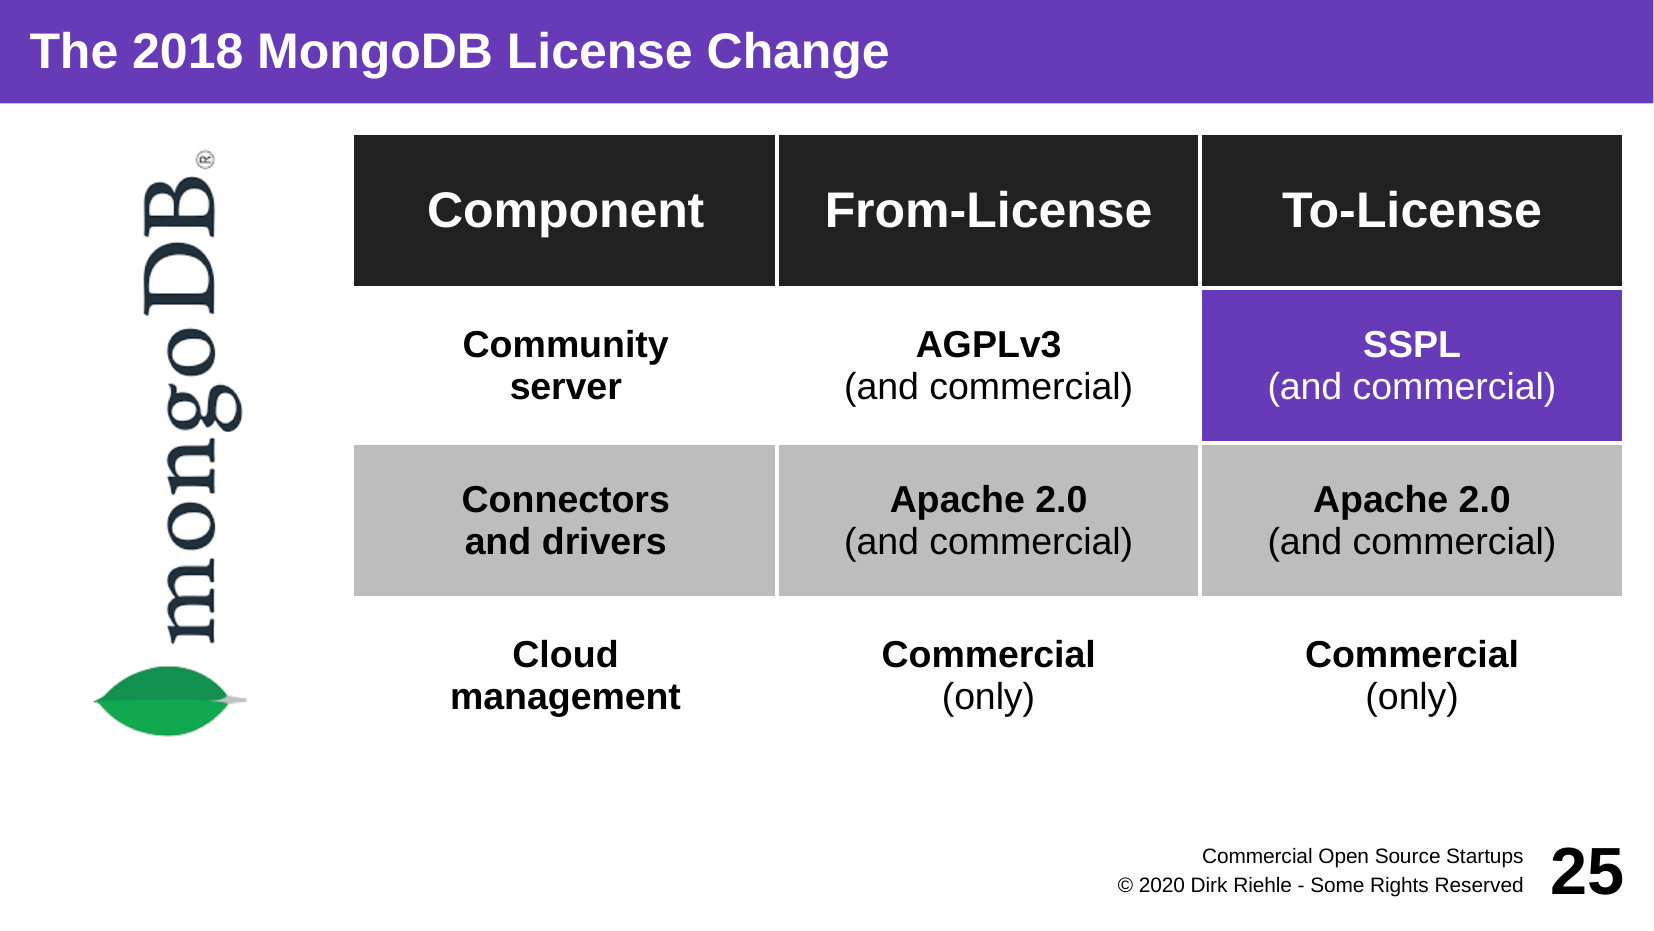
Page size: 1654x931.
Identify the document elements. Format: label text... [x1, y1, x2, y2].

picture [90, 147, 249, 739]
table_cell Connectors and drivers [354, 445, 775, 596]
title The 2018 MongoDB License Change [0, 0, 1654, 104]
table_cell Commercial (only) [1202, 600, 1622, 751]
table_header From-License [779, 135, 1198, 286]
table_cell Cloud management [354, 600, 775, 751]
table_cell Apache 2.0 (and commercial) [1202, 445, 1622, 596]
table_header Component [354, 135, 775, 286]
table_cell SSPL (and commercial) [1202, 290, 1622, 441]
table_cell AGPLv3 (and commercial) [779, 290, 1198, 441]
table_header To-License [1202, 135, 1622, 286]
table_cell Community server [354, 290, 775, 441]
table_cell Commercial (only) [779, 600, 1198, 751]
table_cell Apache 2.0 (and commercial) [779, 445, 1198, 596]
